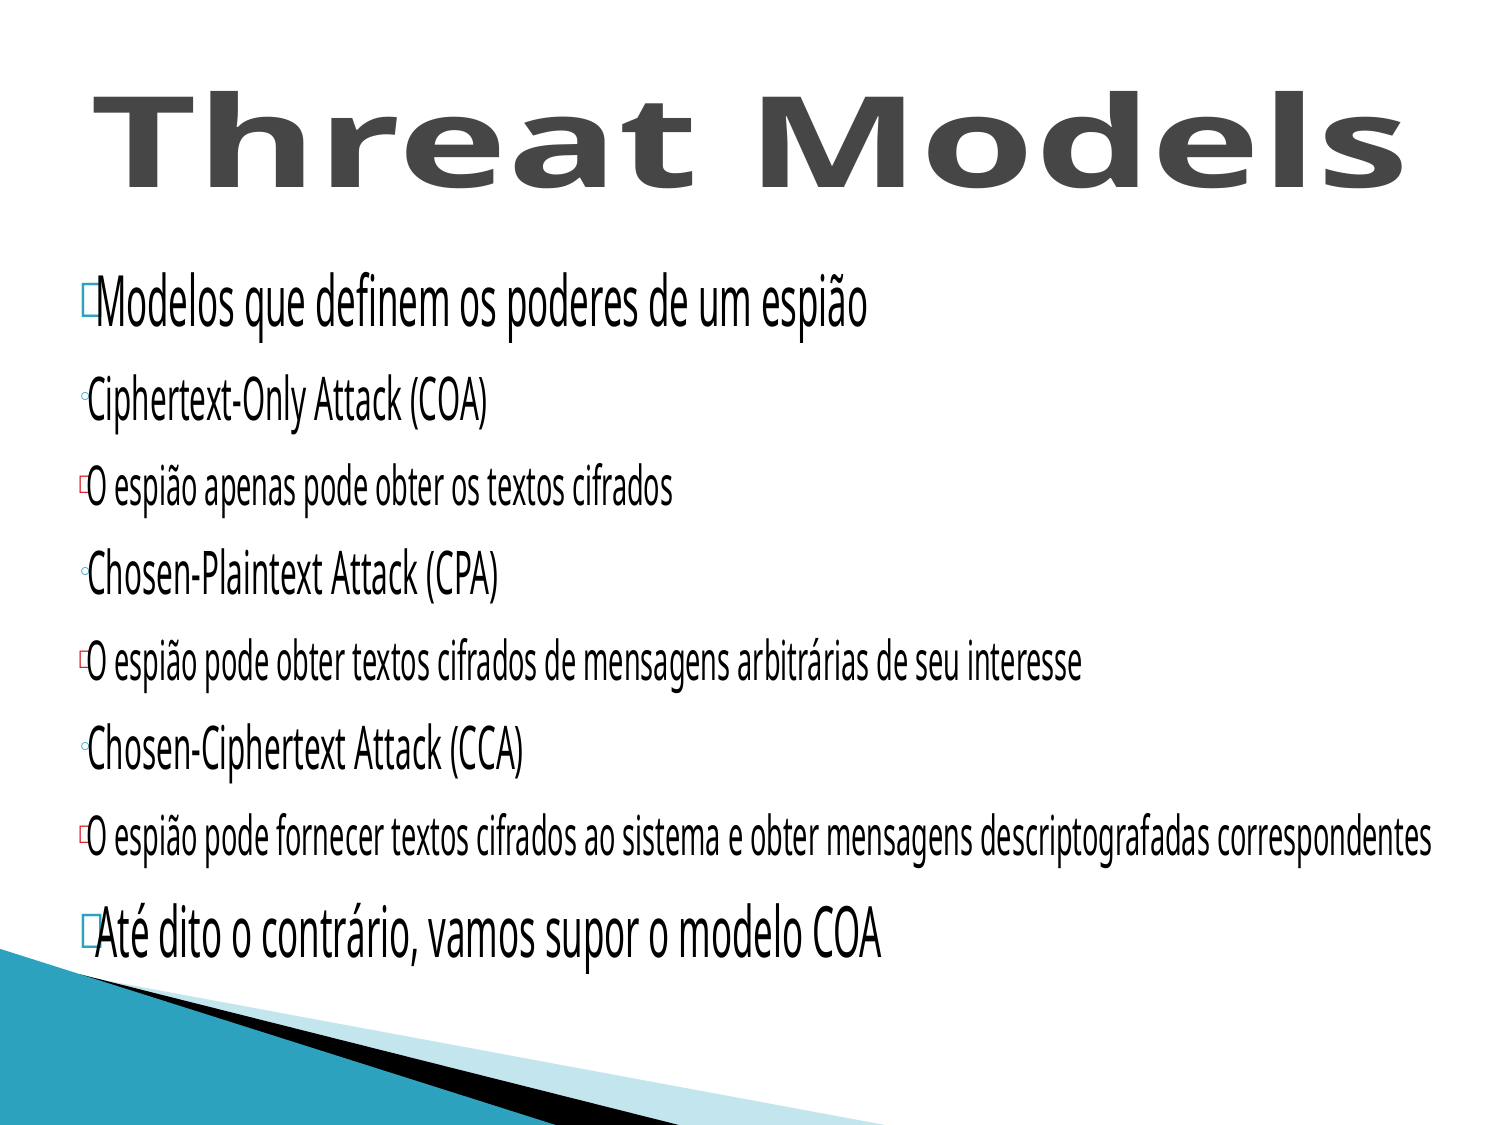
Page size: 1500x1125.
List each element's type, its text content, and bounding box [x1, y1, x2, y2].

title Threat Models [75, 45, 1426, 233]
list Modelos que definem os poderes de um espião Ciphertext-Only Attack (COA) O espião apenas pode obter os textos cifrados Chosen-Plaintext Attack (CPA) O espião pode obter textos cifrados de mensagens arbitrárias de seu interesse Chosen-Ciphertext Attack (CCA) O espião pode fornecer textos cifrados ao sistema e obter mensagens descriptografadas correspondentes Até dito o contrário, vamos supor o modelo COA [62, 243, 1450, 986]
